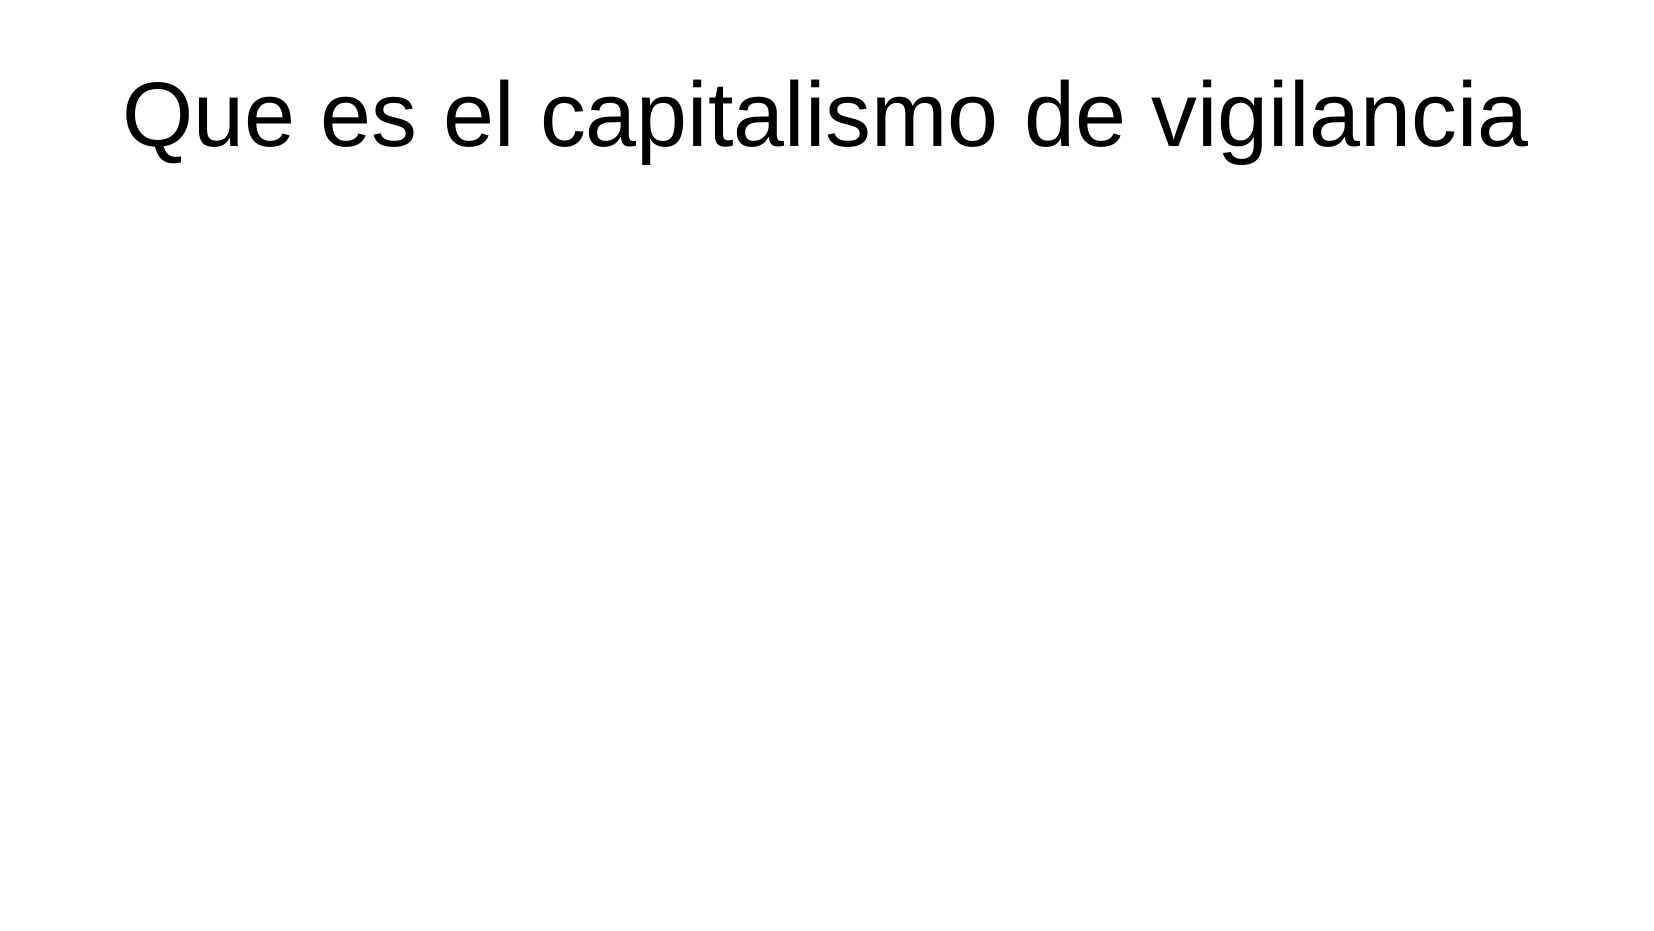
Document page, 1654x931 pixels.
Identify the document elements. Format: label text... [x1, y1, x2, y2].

title Que es el capitalismo de vigilancia [82, 37, 1571, 193]
